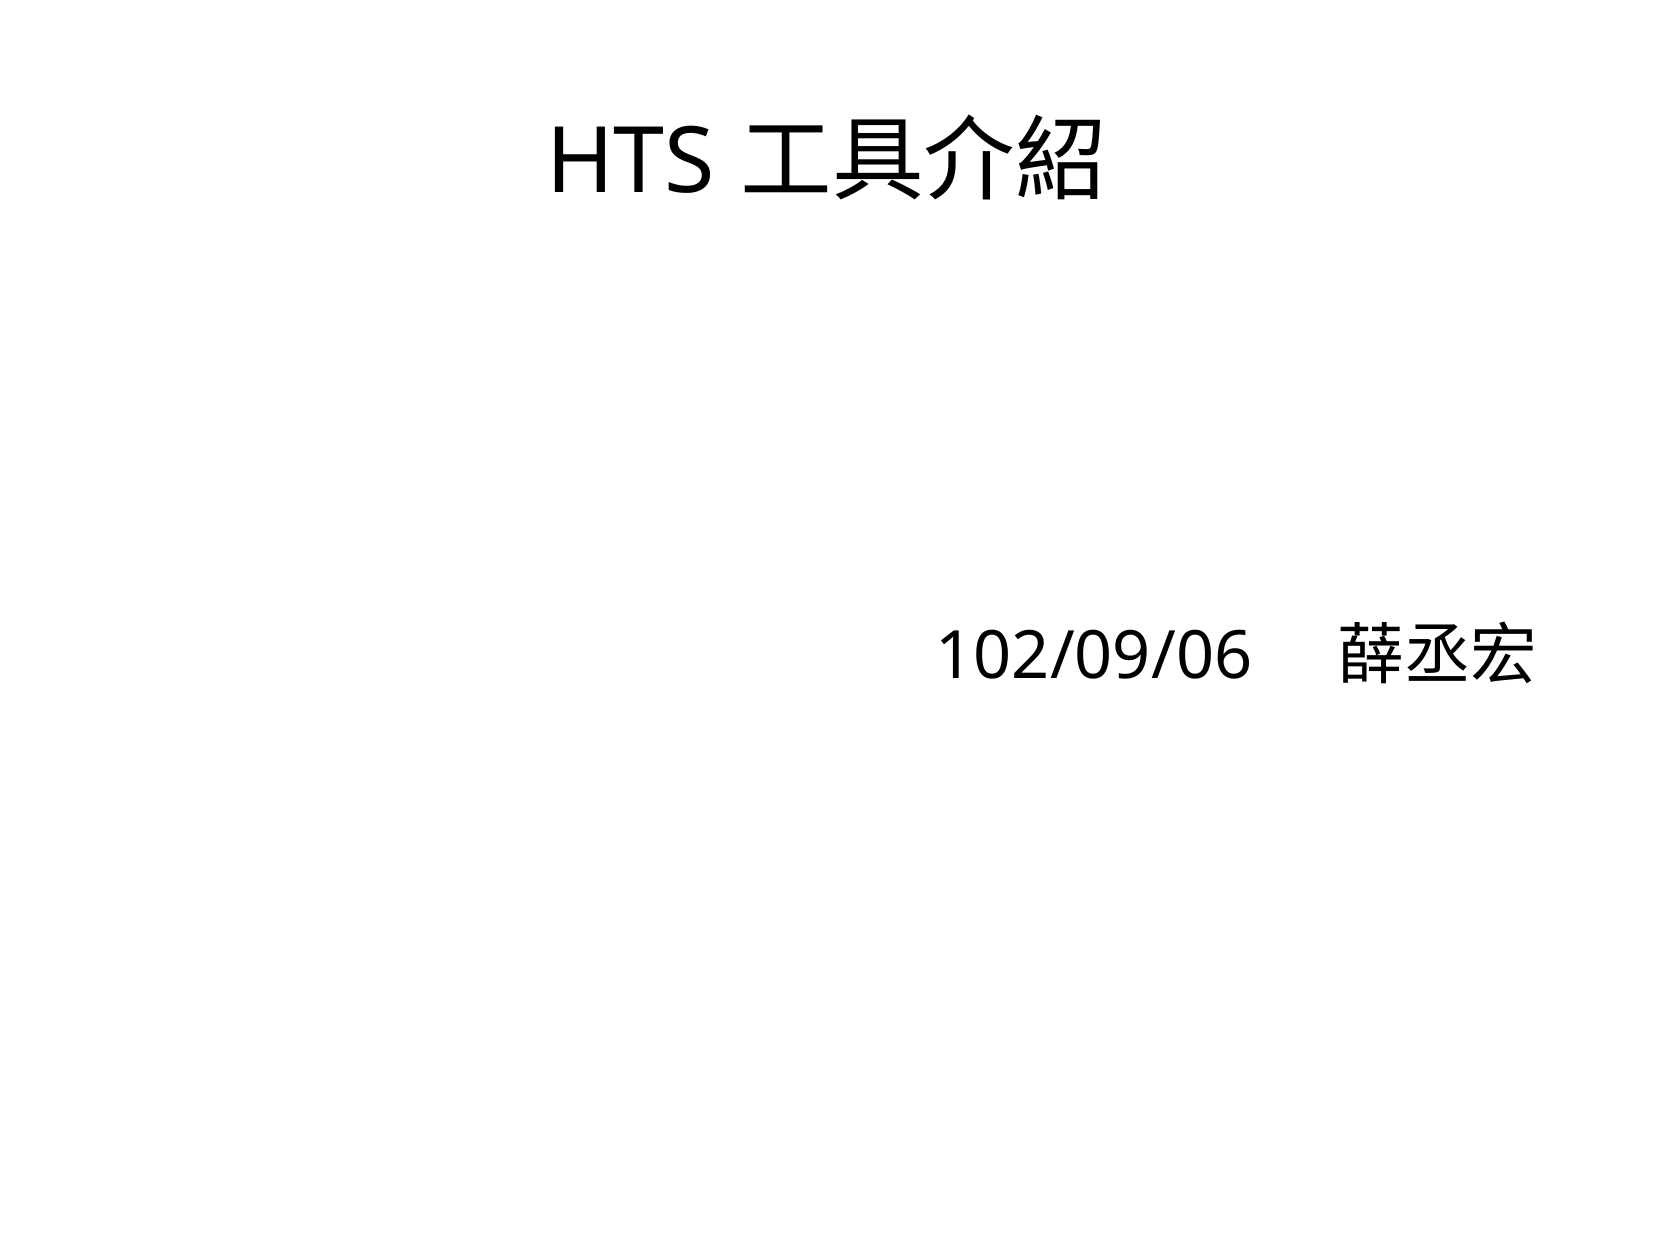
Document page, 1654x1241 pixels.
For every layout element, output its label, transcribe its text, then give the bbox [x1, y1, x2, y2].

subtitle 102/09/06 薛丞宏 [82, 290, 1538, 1010]
title HTS工具介紹 [82, 49, 1571, 257]
